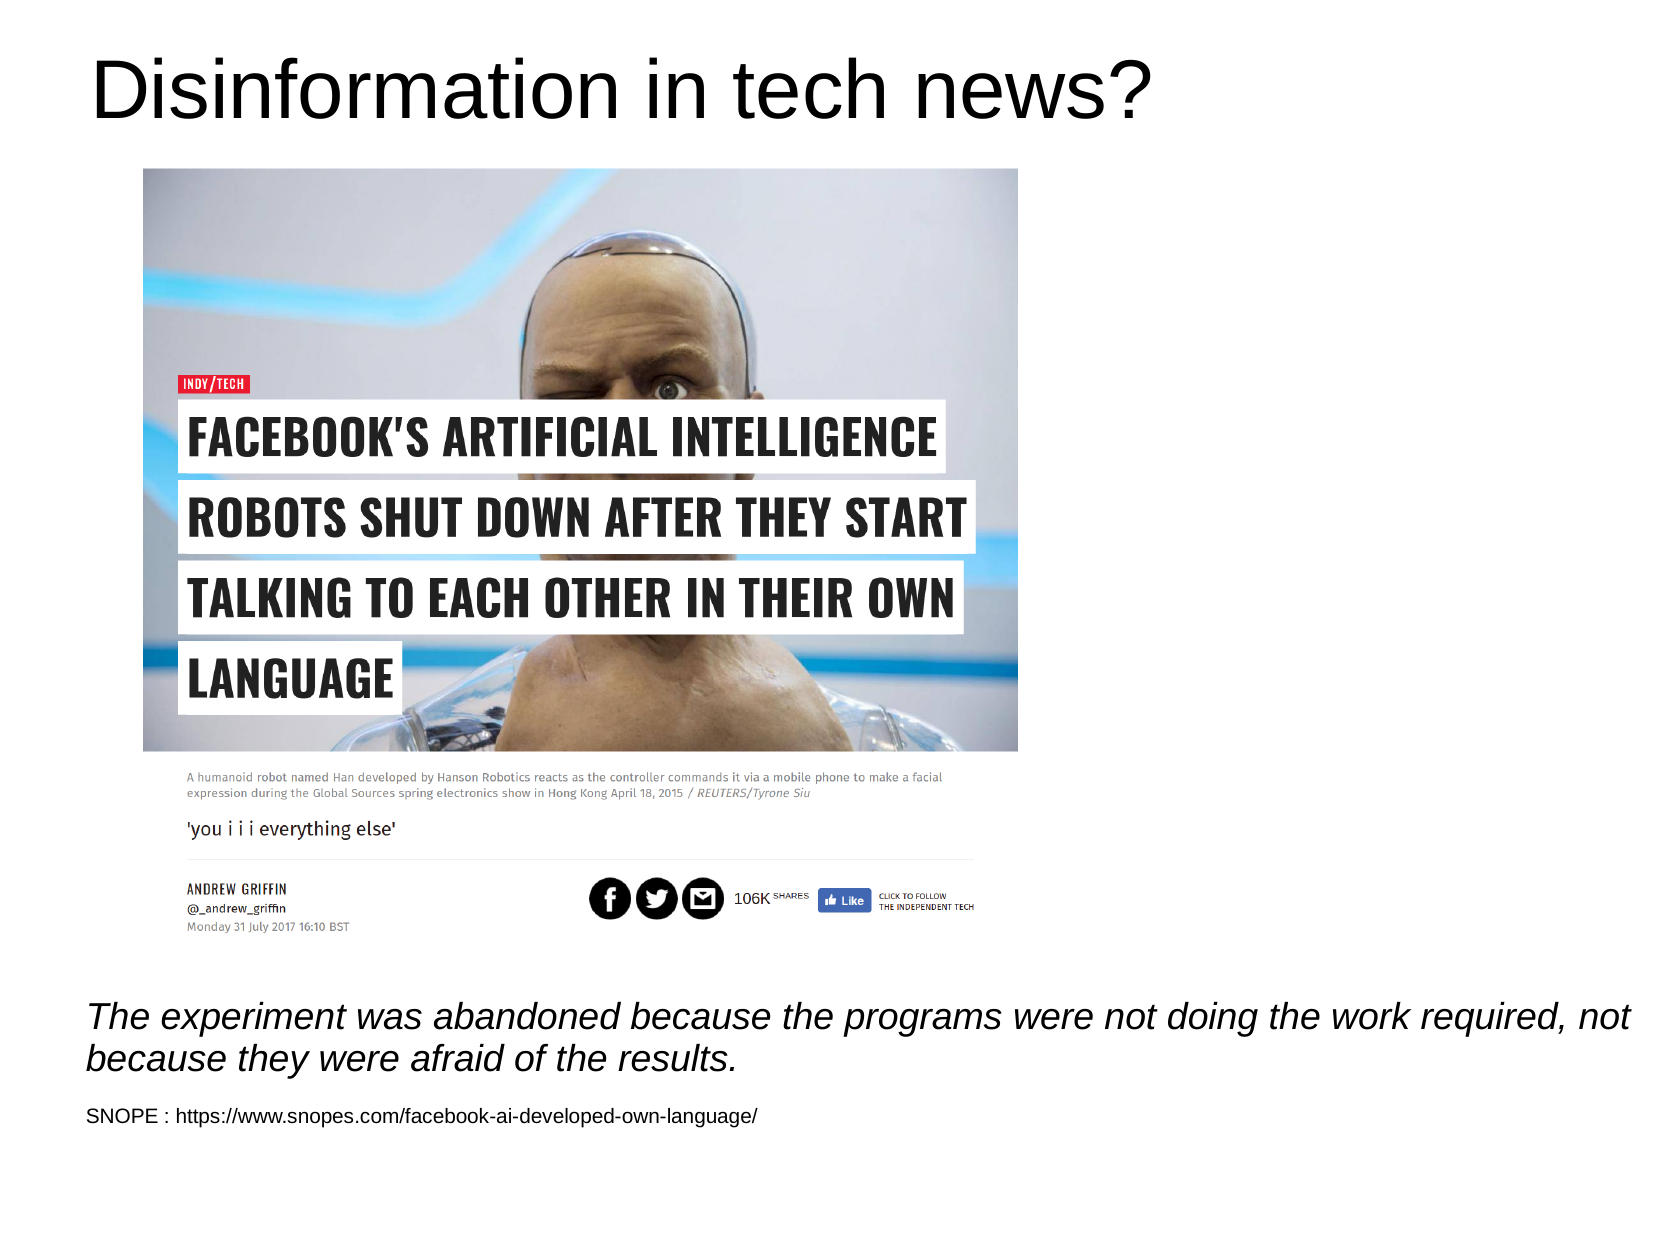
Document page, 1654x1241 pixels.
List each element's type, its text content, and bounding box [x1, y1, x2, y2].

picture [127, 153, 1052, 945]
text_box Disinformation in tech news? [75, 35, 1642, 237]
text_box The experiment was abandoned because the programs were not doing the work required, not because they were afraid of the results. SNOPE : https://www.snopes.com/facebook-ai-developed-own-language/ [71, 988, 1654, 1178]
